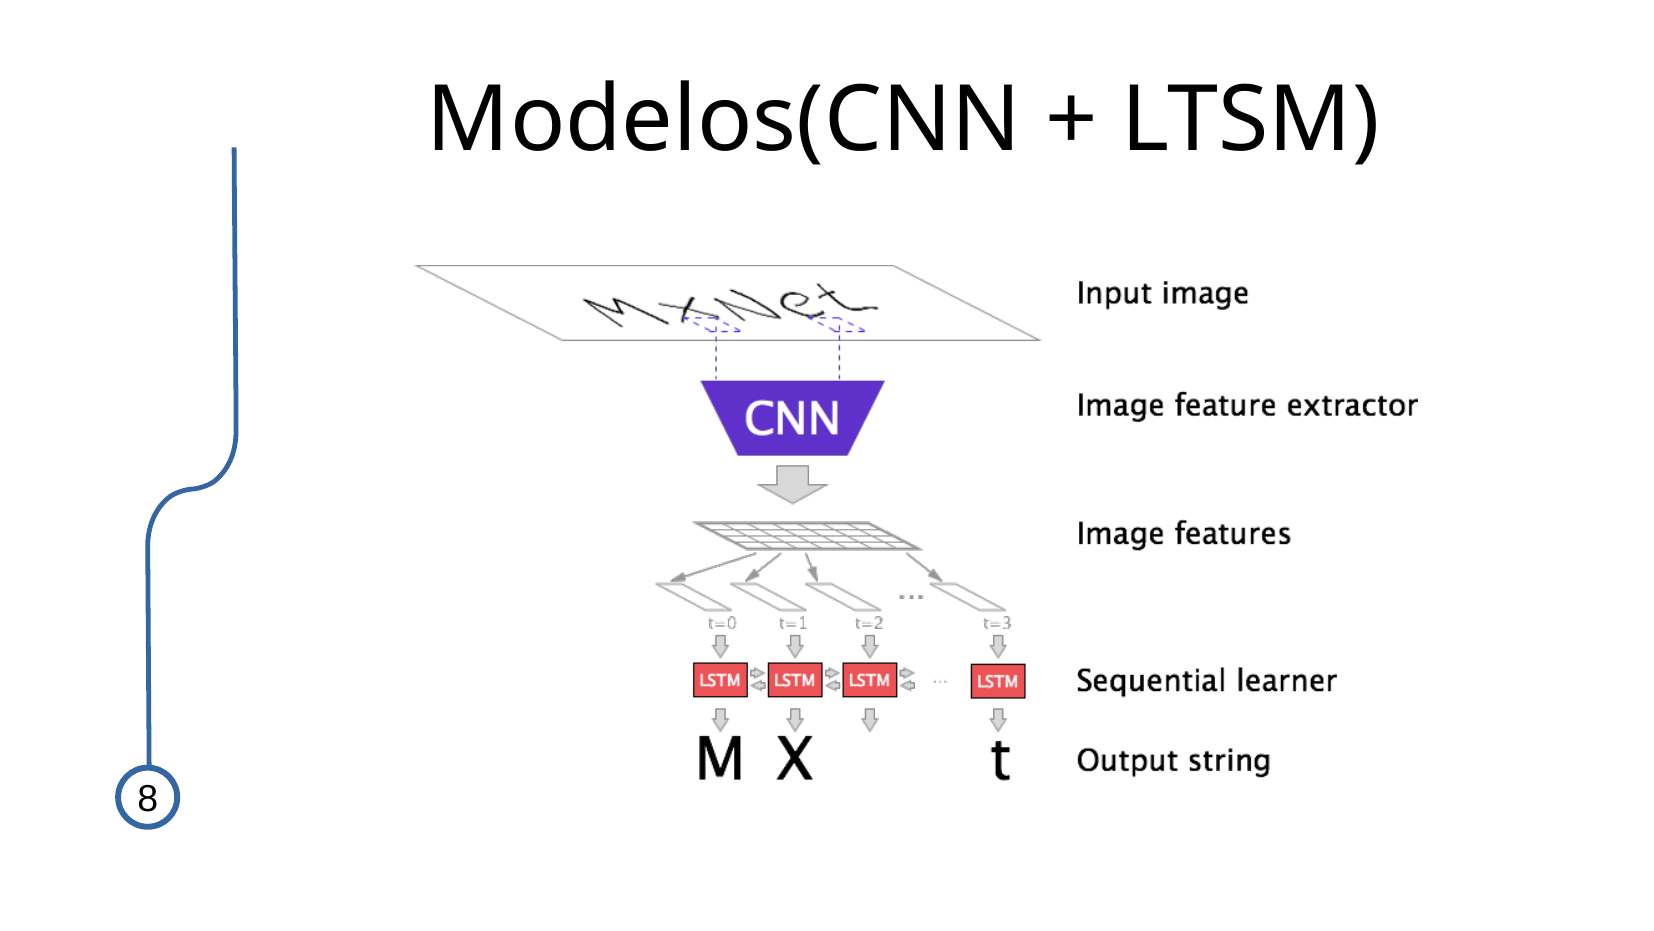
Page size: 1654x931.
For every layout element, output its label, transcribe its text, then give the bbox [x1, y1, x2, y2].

picture [413, 265, 1418, 781]
title Modelos(CNN + LTSM) [236, 28, 1571, 201]
text_box 8 [118, 767, 178, 827]
